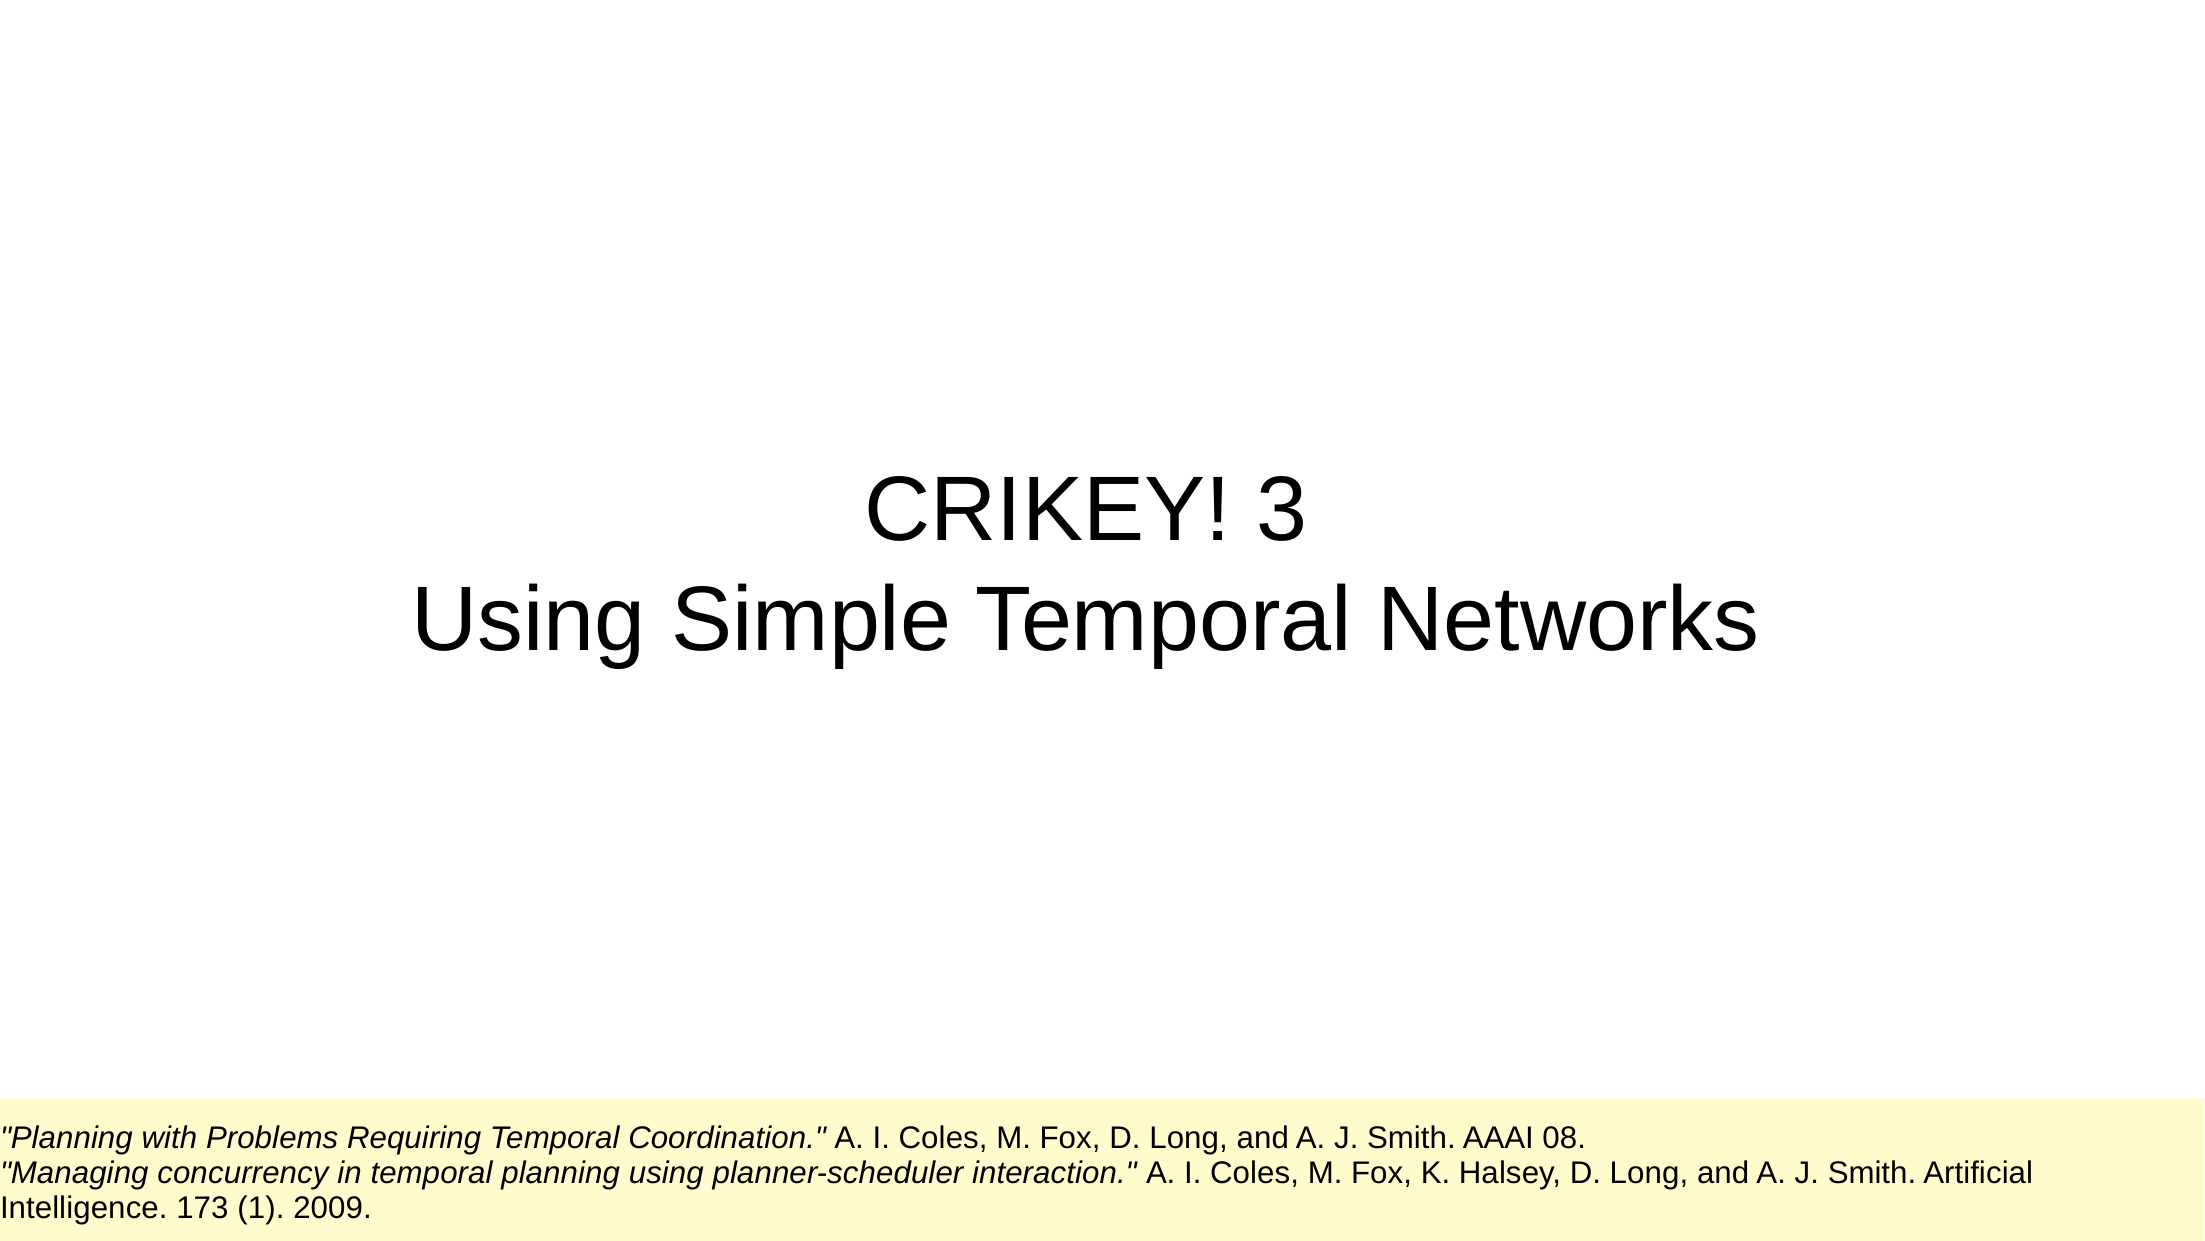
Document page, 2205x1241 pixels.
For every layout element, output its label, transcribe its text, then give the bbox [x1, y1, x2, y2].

title CRIKEY! 3 Using Simple Temporal Networks [94, 448, 2079, 656]
text_box "Planning with Problems Requiring Temporal Coordination." A. I. Coles, M. Fox, D. Long, and A. J. Smith. AAAI 08. "Managing concurrency in temporal planning using planner-scheduler interaction." A. I. Coles, M. Fox, K. Halsey, D. Long, and A. J. Smith. Artificial Intelligence. 173 (1). 2009. [0, 1098, 2205, 1241]
